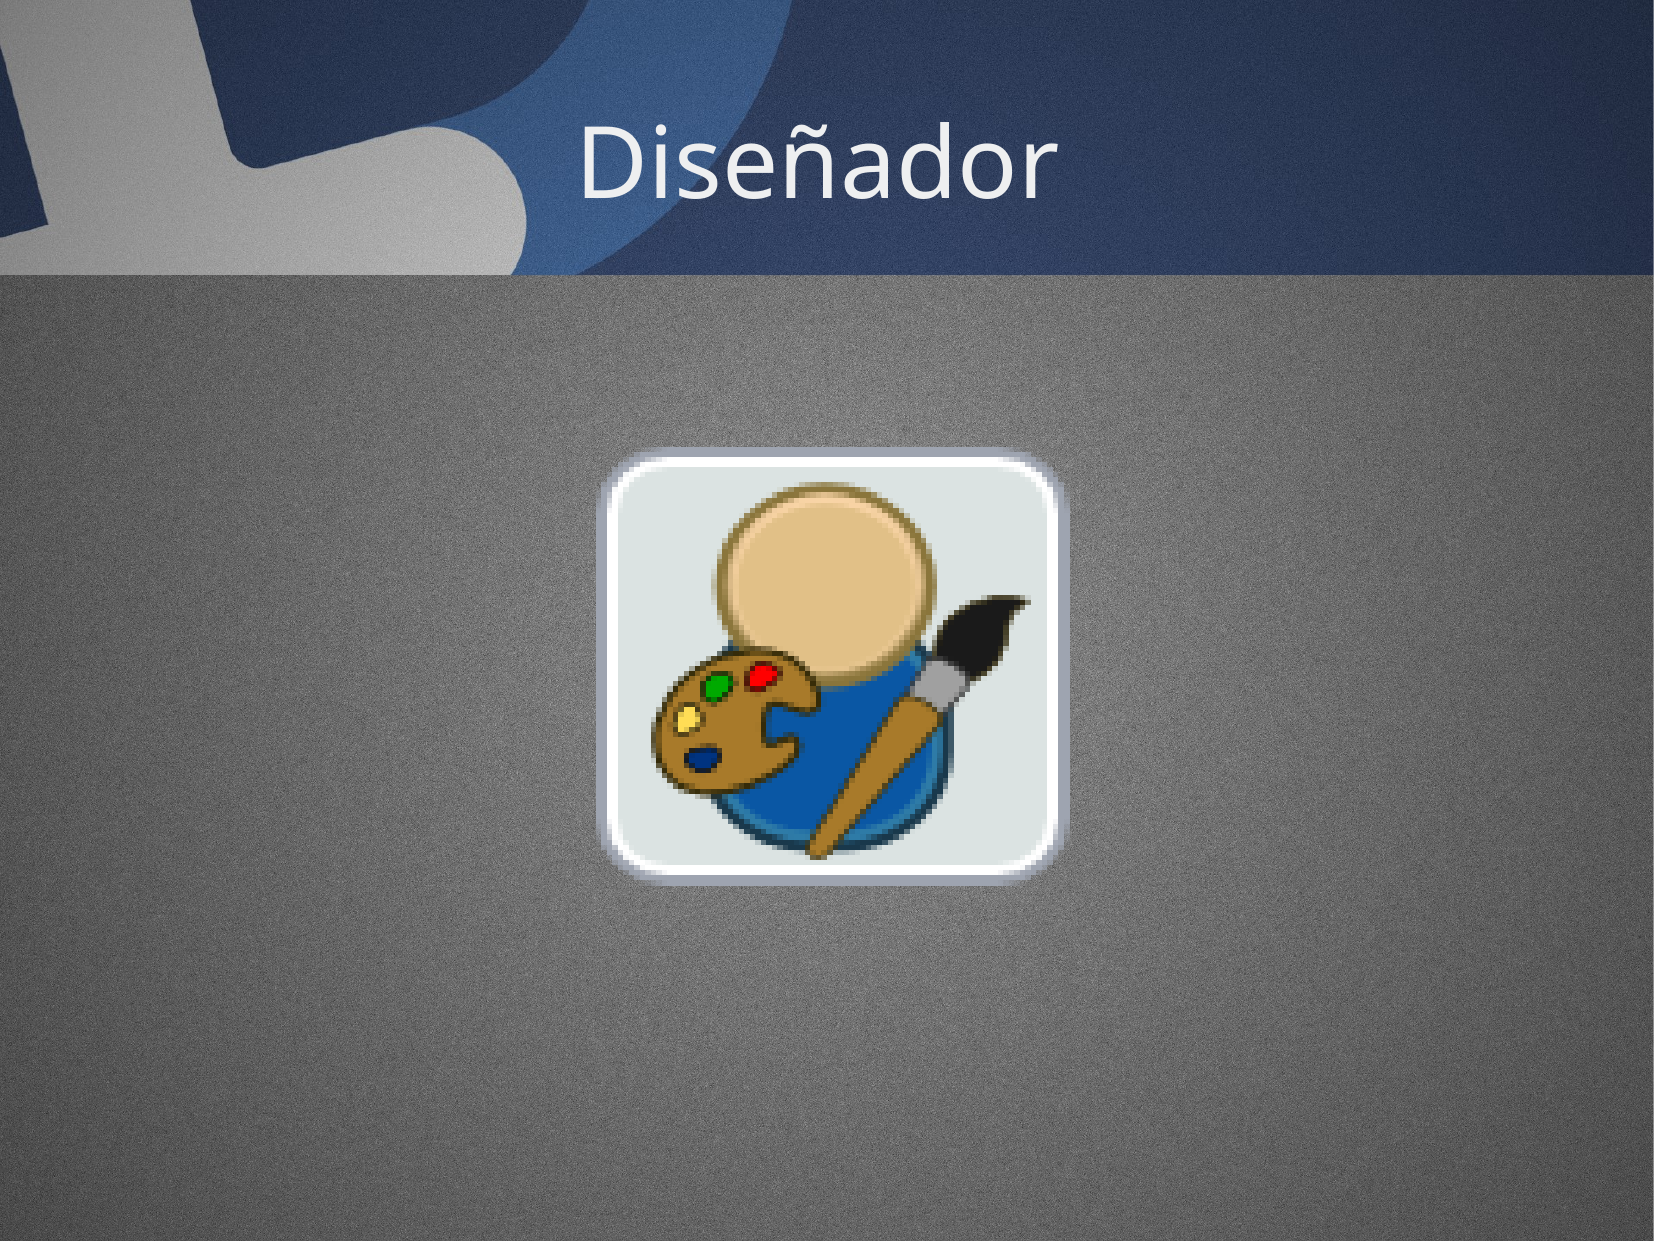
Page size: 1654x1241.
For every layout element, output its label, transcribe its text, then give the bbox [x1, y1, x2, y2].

text_box Diseñador [73, 58, 1562, 266]
picture [0, 0, 1654, 1241]
